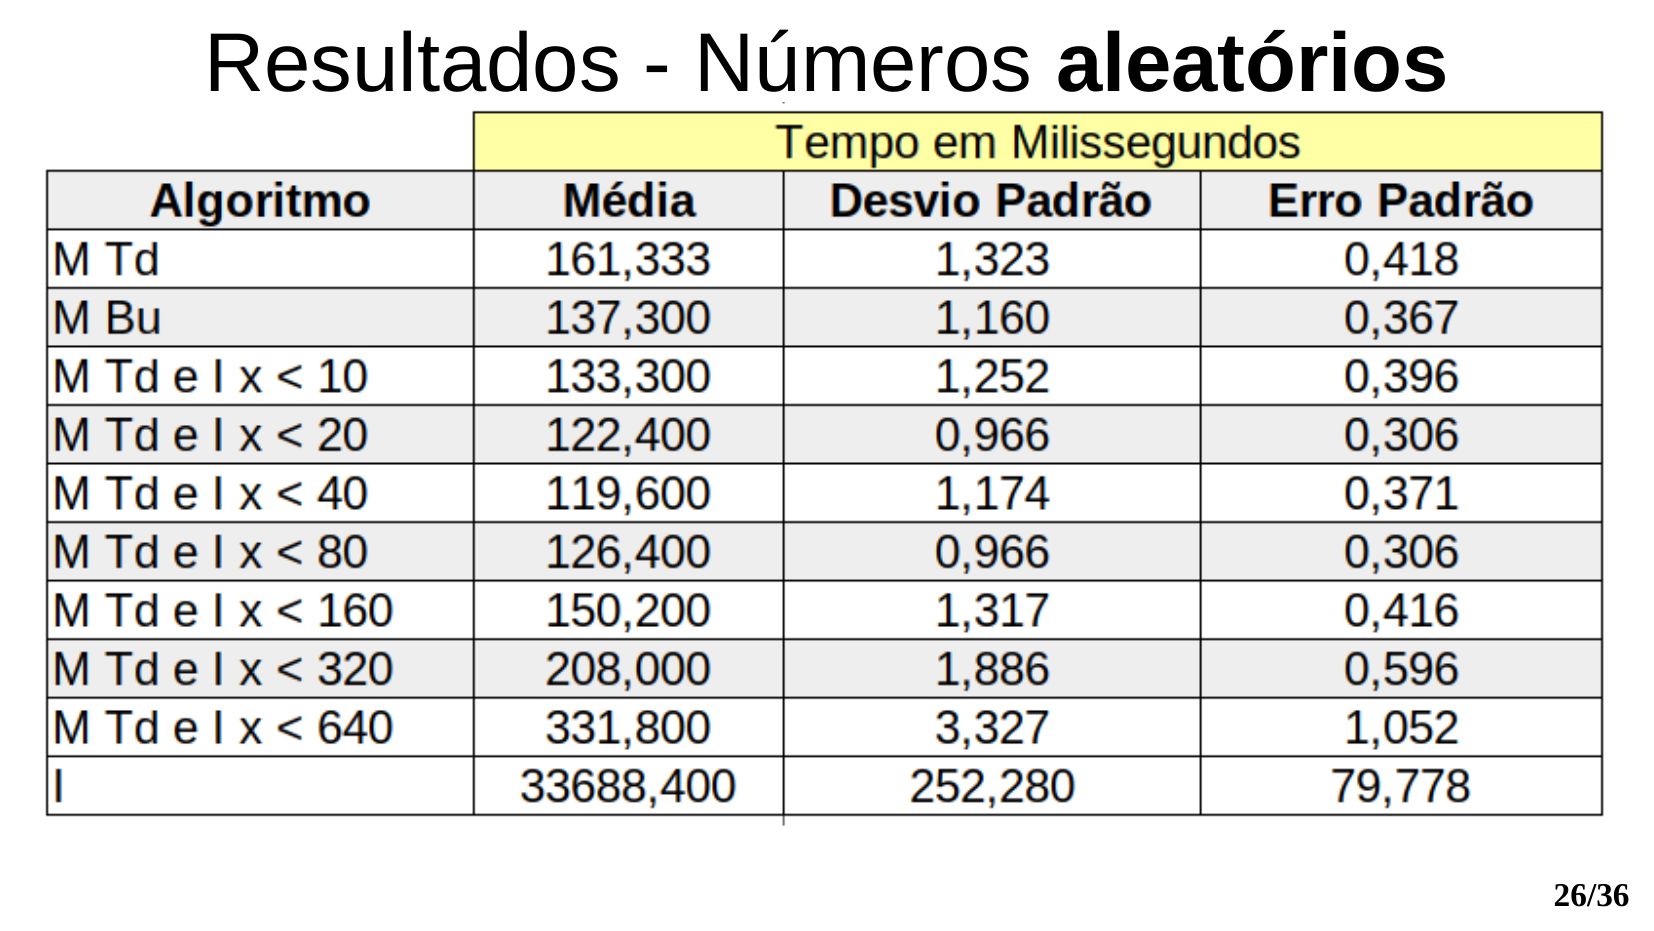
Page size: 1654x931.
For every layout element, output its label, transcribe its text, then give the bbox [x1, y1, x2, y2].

picture [31, 102, 1623, 828]
title Resultados - Números aleatórios [82, 16, 1571, 102]
